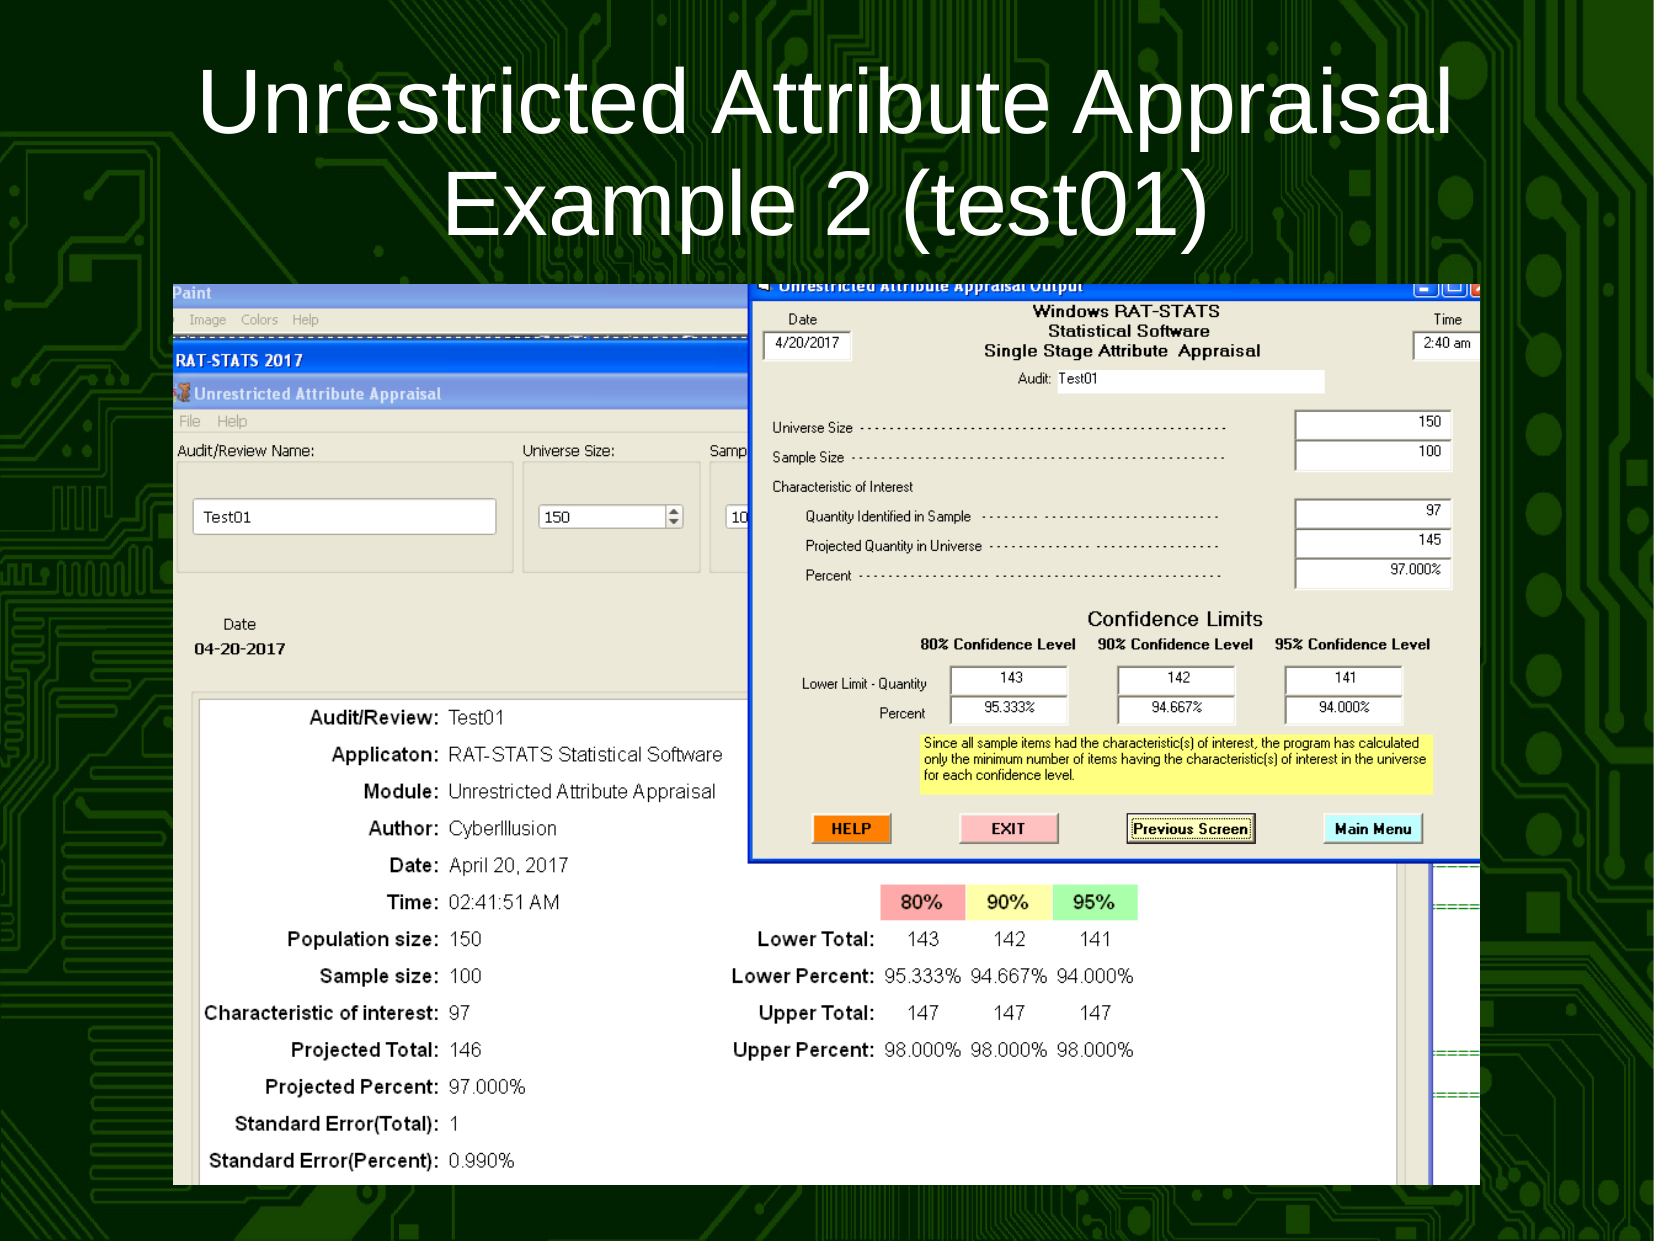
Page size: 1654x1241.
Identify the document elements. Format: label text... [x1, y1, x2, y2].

picture [0, 0, 1654, 1241]
title Unrestricted Attribute Appraisal Example 2 (test01) [82, 49, 1571, 257]
